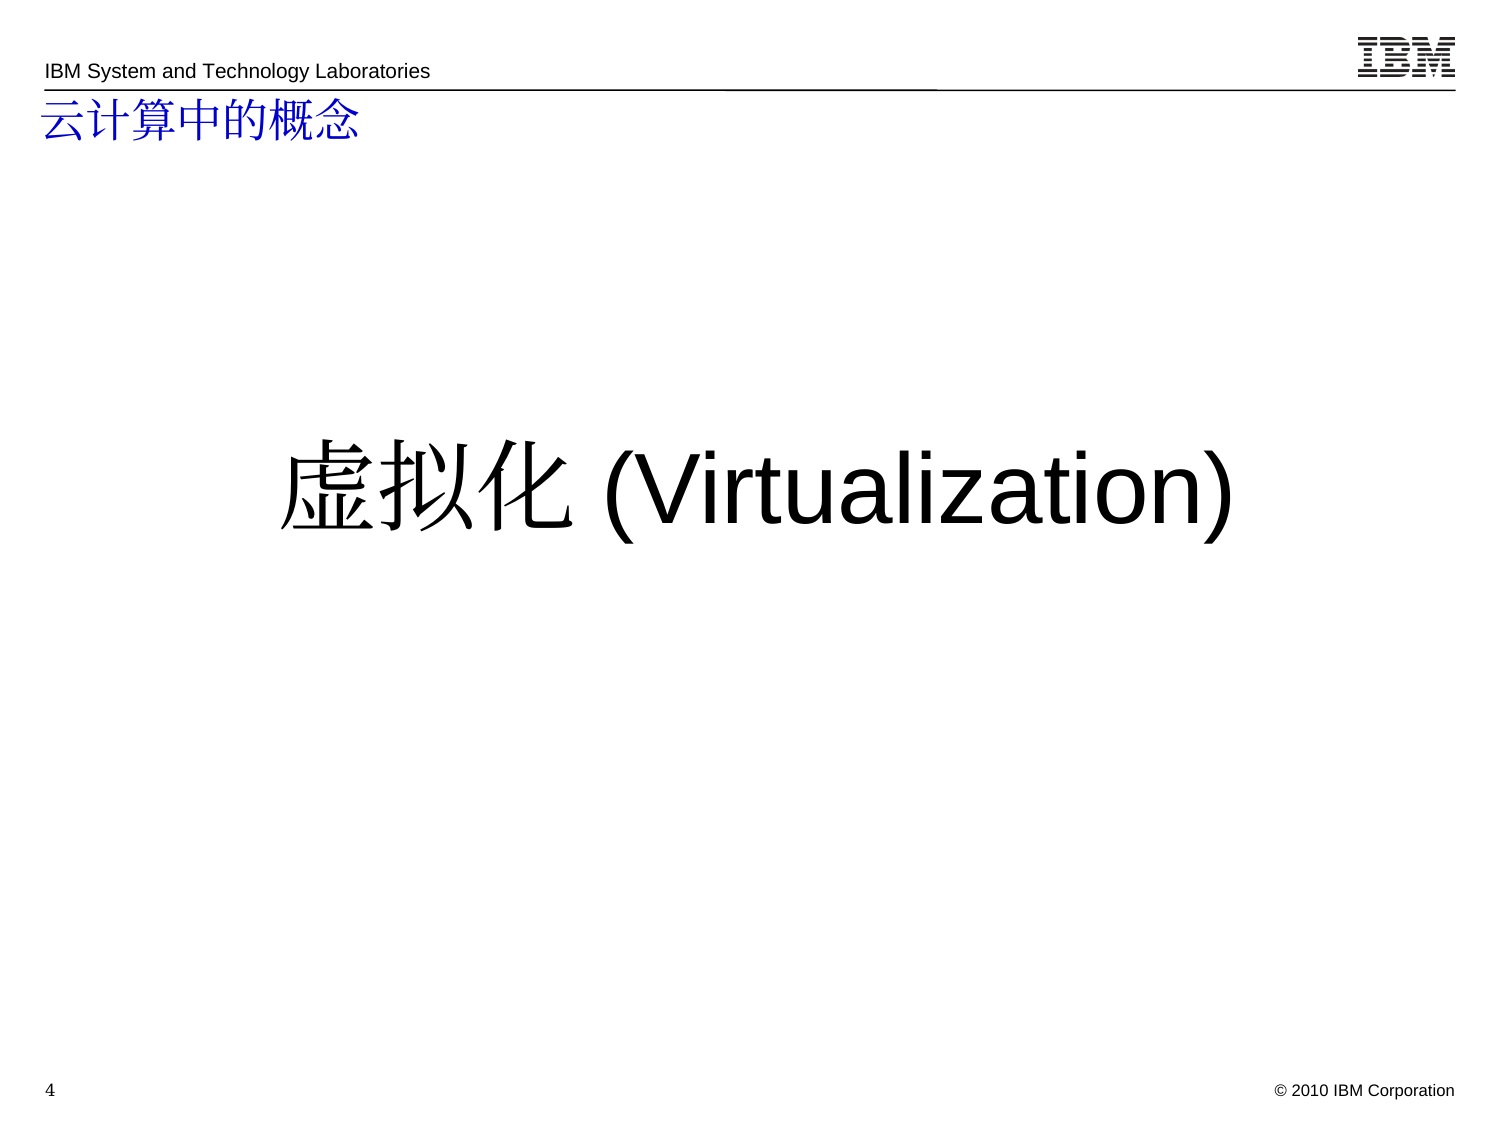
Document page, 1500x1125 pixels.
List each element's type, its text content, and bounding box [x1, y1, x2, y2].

text_box <number> [29, 1072, 85, 1108]
picture [1358, 37, 1455, 77]
title 云计算中的概念 [24, 90, 1446, 193]
text_box 虚拟化(Virtualization) [195, 416, 1321, 586]
